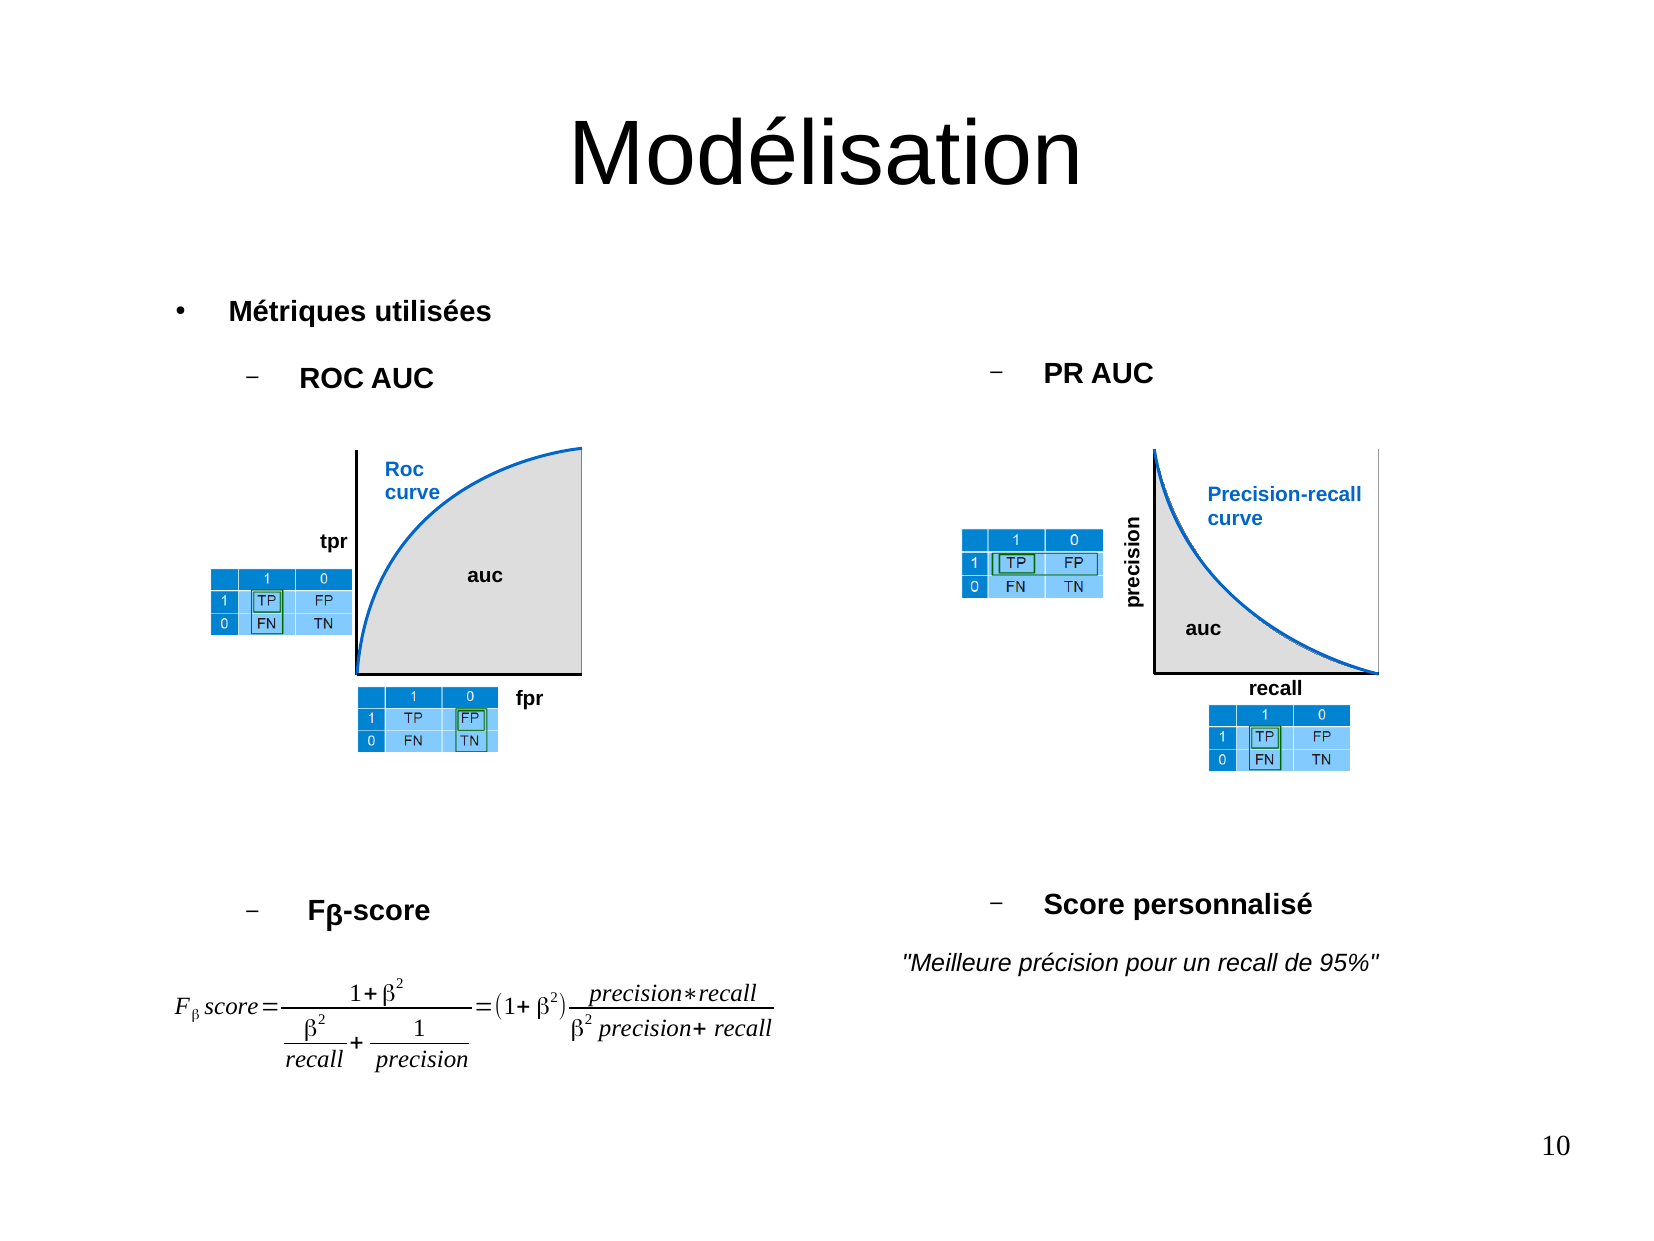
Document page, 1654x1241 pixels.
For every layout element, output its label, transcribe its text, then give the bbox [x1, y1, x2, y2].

picture [961, 528, 1103, 598]
text_box Precision-recall curve [1192, 475, 1390, 539]
text_box [359, 450, 582, 673]
picture [1208, 704, 1350, 771]
text_box recall [1233, 675, 1325, 704]
text_box [1156, 471, 1361, 672]
text_box precision [1113, 482, 1159, 624]
text_box [1176, 514, 1184, 529]
list PR AUC Score personnalisé "Meilleure précision pour un recall de 95%" [826, 290, 1480, 1186]
text_box Roc curve [370, 449, 462, 513]
picture [357, 686, 498, 752]
chart [166, 974, 782, 1074]
text_box fpr [501, 679, 562, 719]
title Modélisation [82, 49, 1571, 257]
text_box auc [1170, 609, 1241, 653]
picture [210, 568, 352, 635]
text_box tpr [305, 522, 366, 561]
text_box auc [452, 556, 522, 600]
list Métriques utilisées ROC AUC Fβ-score [82, 290, 736, 1186]
